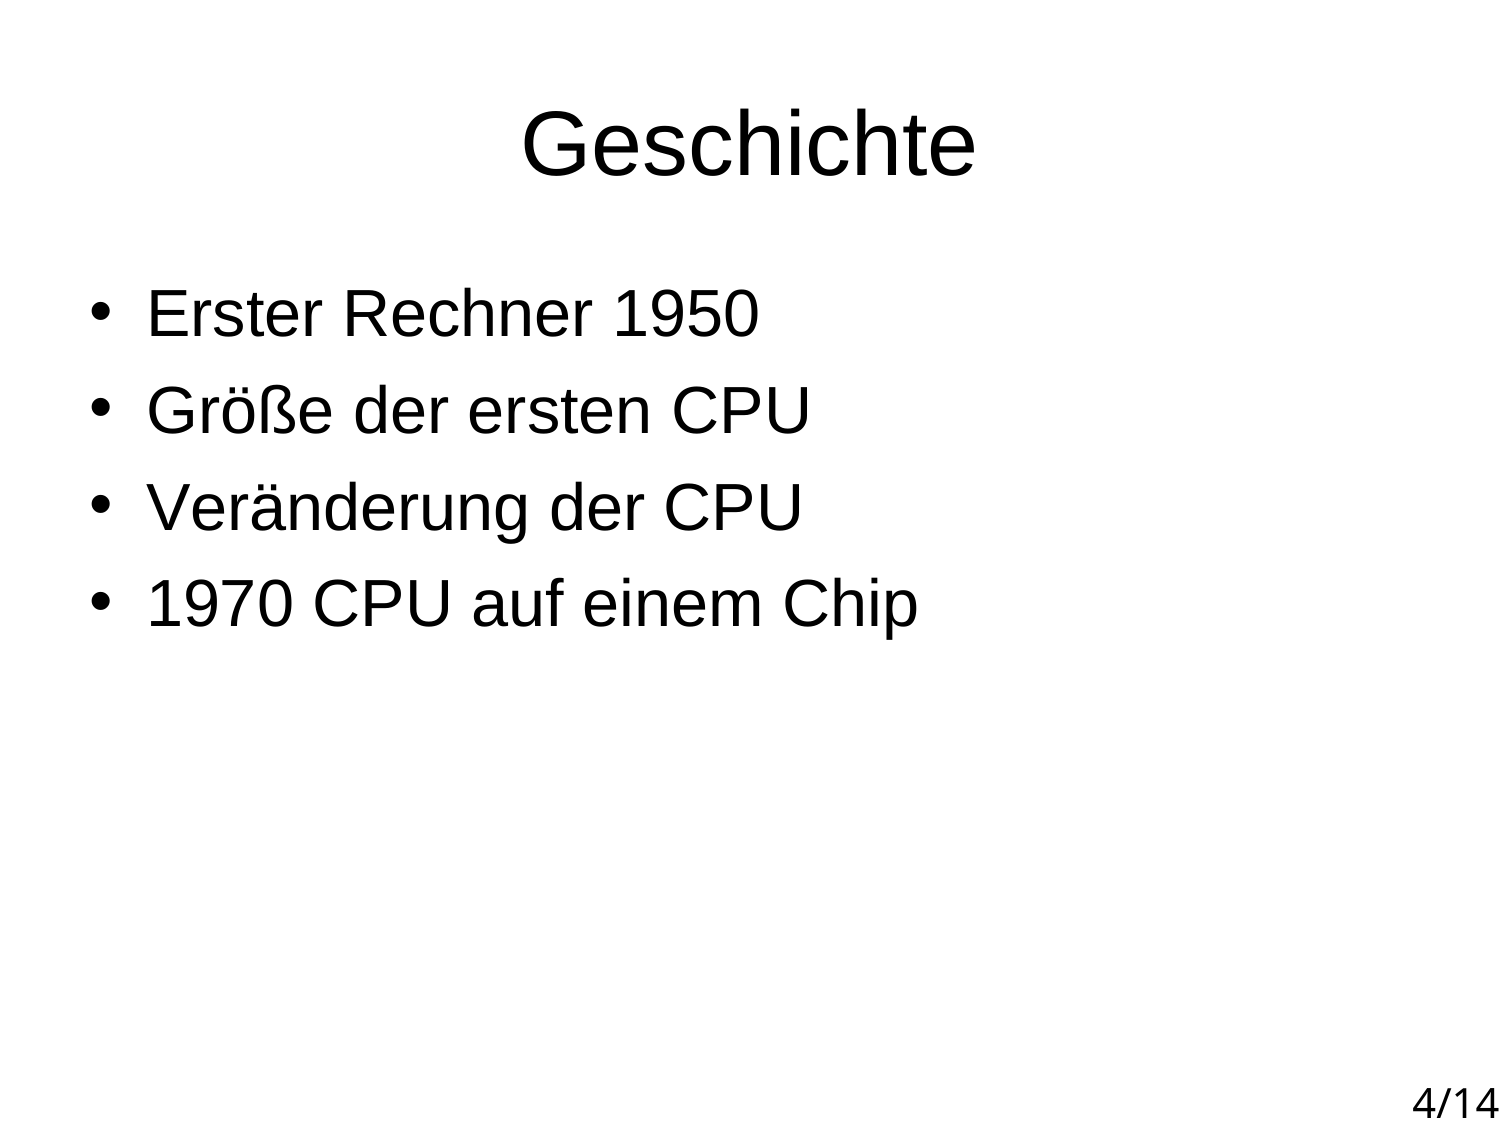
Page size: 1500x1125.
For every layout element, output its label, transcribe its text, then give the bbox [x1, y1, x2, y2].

title Geschichte [75, 45, 1426, 233]
list Erster Rechner 1950 Größe der ersten CPU Veränderung der CPU 1970 CPU auf einem Chip [75, 262, 1426, 1006]
